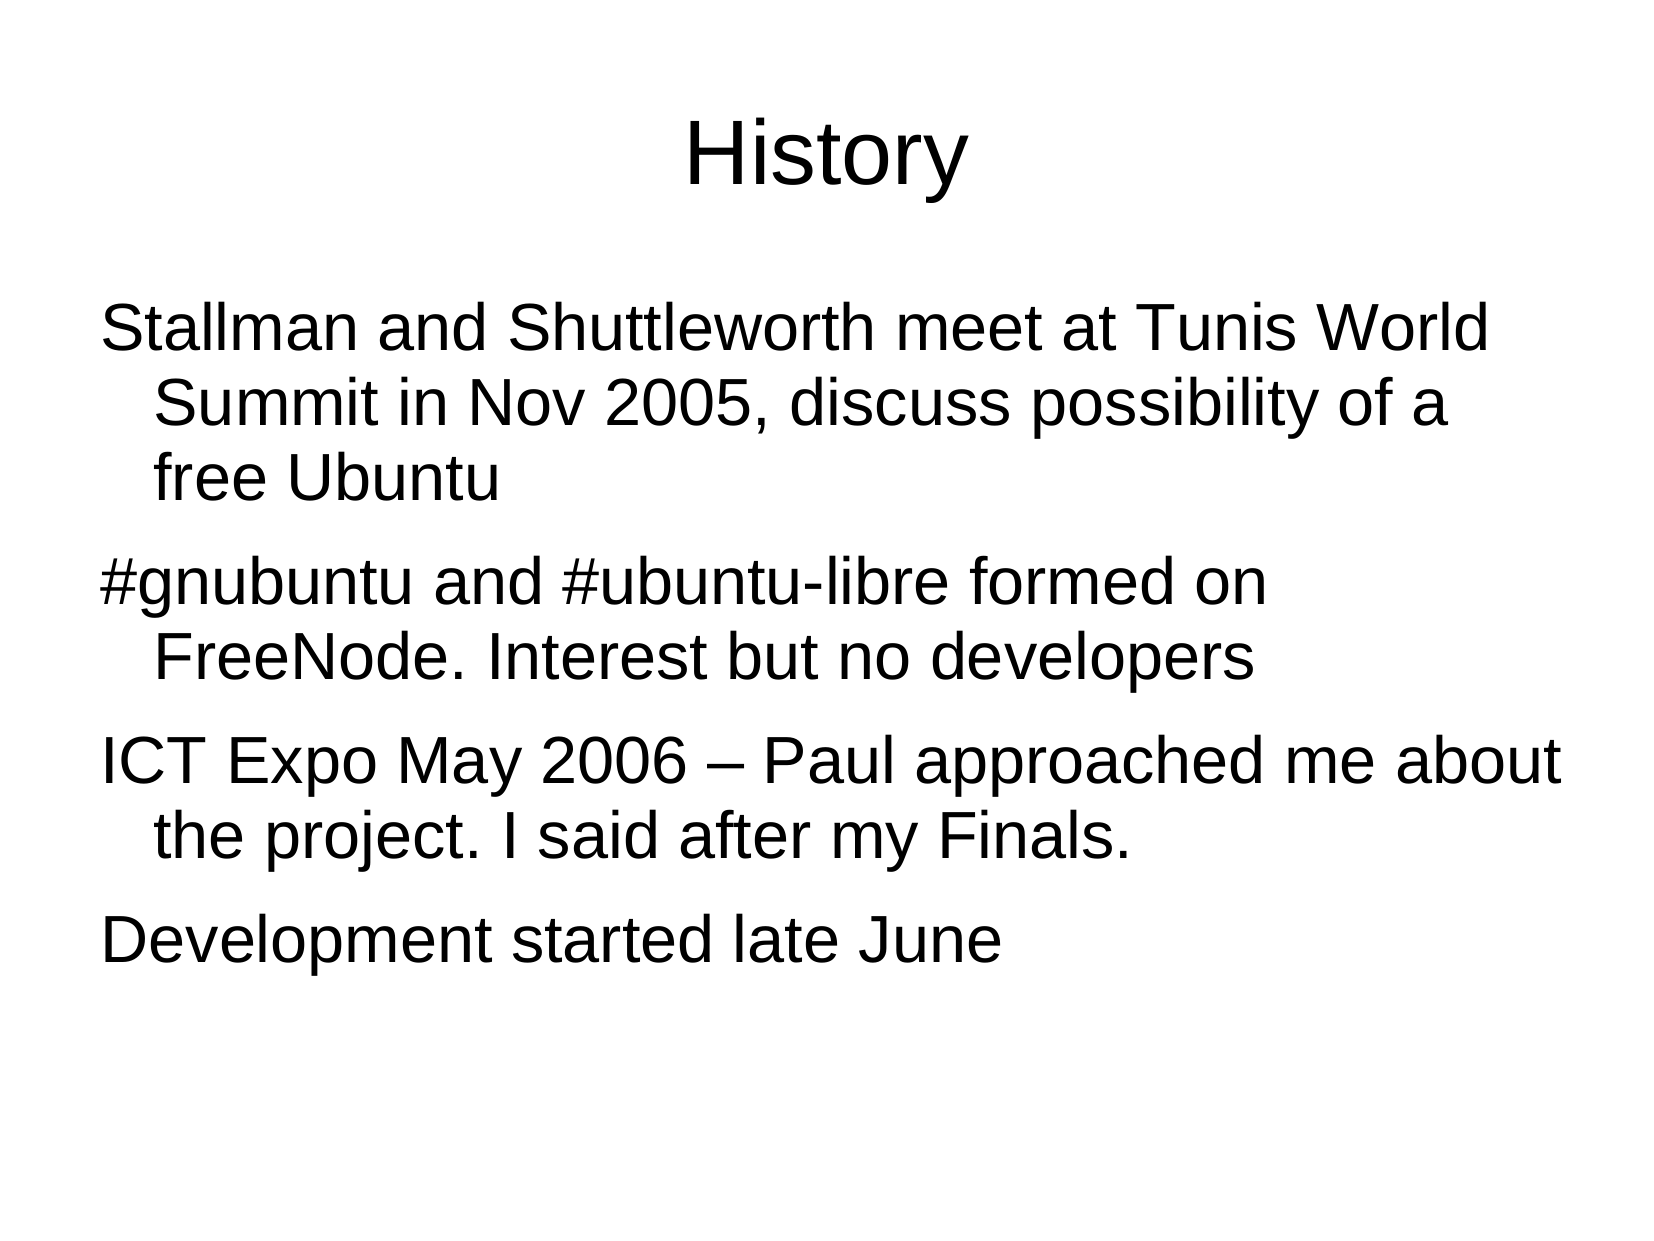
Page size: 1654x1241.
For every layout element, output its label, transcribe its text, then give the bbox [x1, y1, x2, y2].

title History [82, 49, 1571, 257]
list Stallman and Shuttleworth meet at Tunis World Summit in Nov 2005, discuss possibility of a free Ubuntu #gnubuntu and #ubuntu-libre formed on FreeNode. Interest but no developers ICT Expo May 2006 – Paul approached me about the project. I said after my Finals. Development started late June [82, 290, 1571, 1109]
